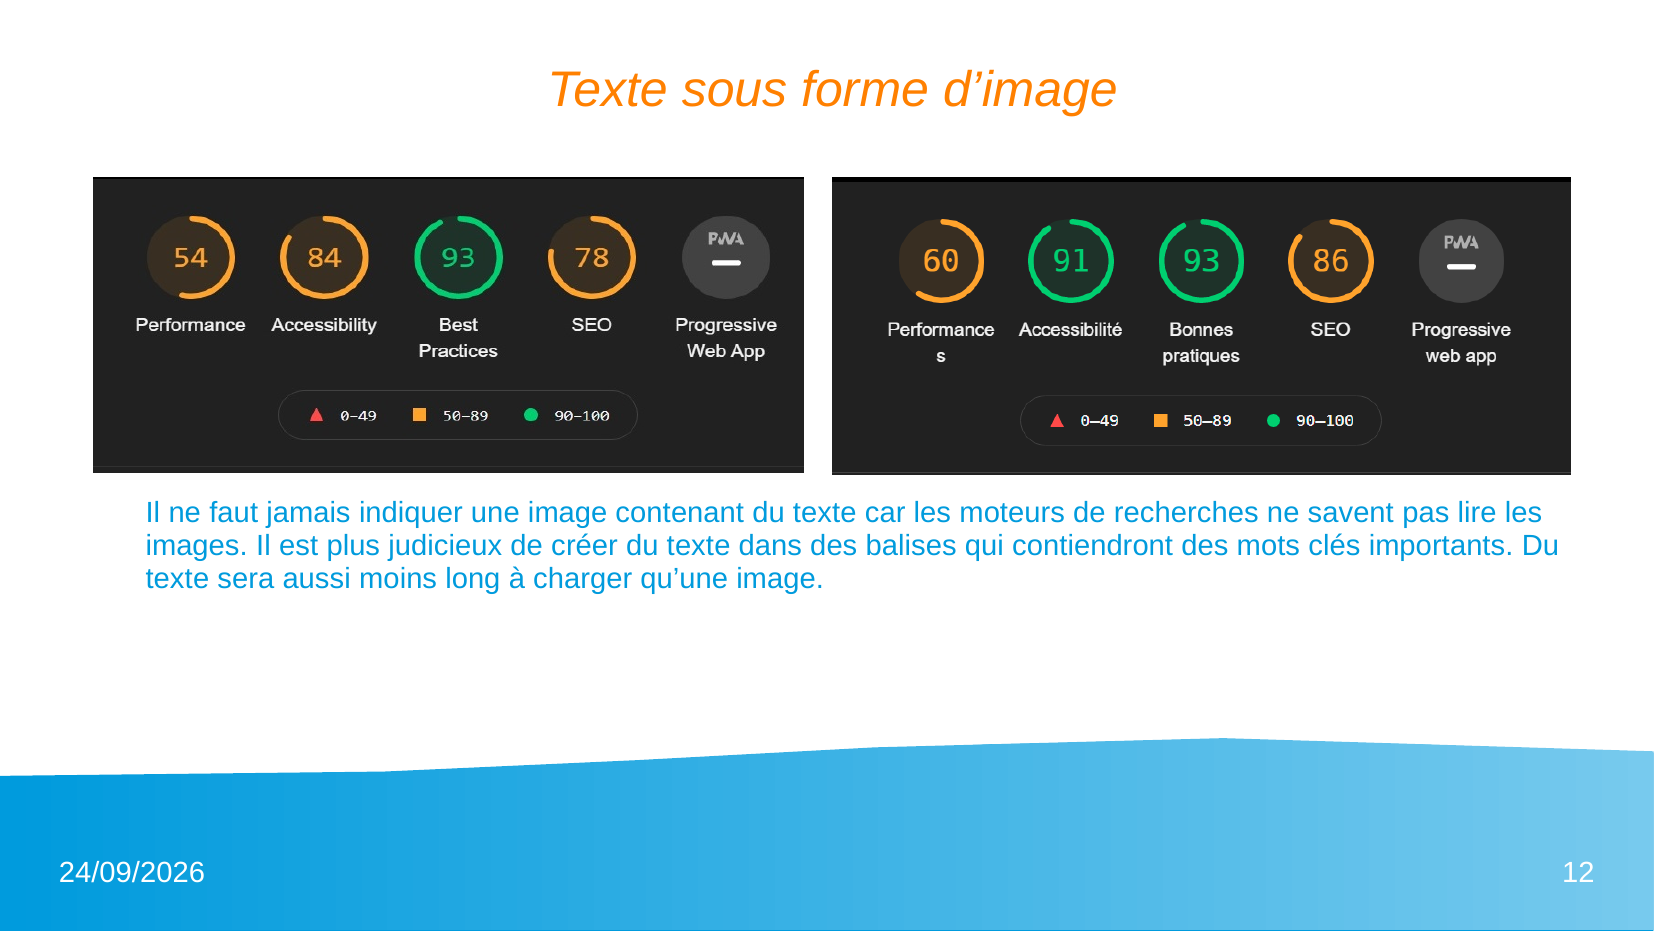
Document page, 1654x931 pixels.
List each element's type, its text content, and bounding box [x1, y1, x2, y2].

title Texte sous forme d’image [94, 0, 1571, 178]
list Il ne faut jamais indiquer une image contenant du texte car les moteurs de recherches ne savent pas lire les images. Il est plus judicieux de créer du texte dans des balises qui contiendront des mots clés importants. Du texte sera aussi moins long à charger qu’une image. [74, 496, 1611, 721]
picture [93, 177, 804, 473]
picture [832, 177, 1571, 475]
